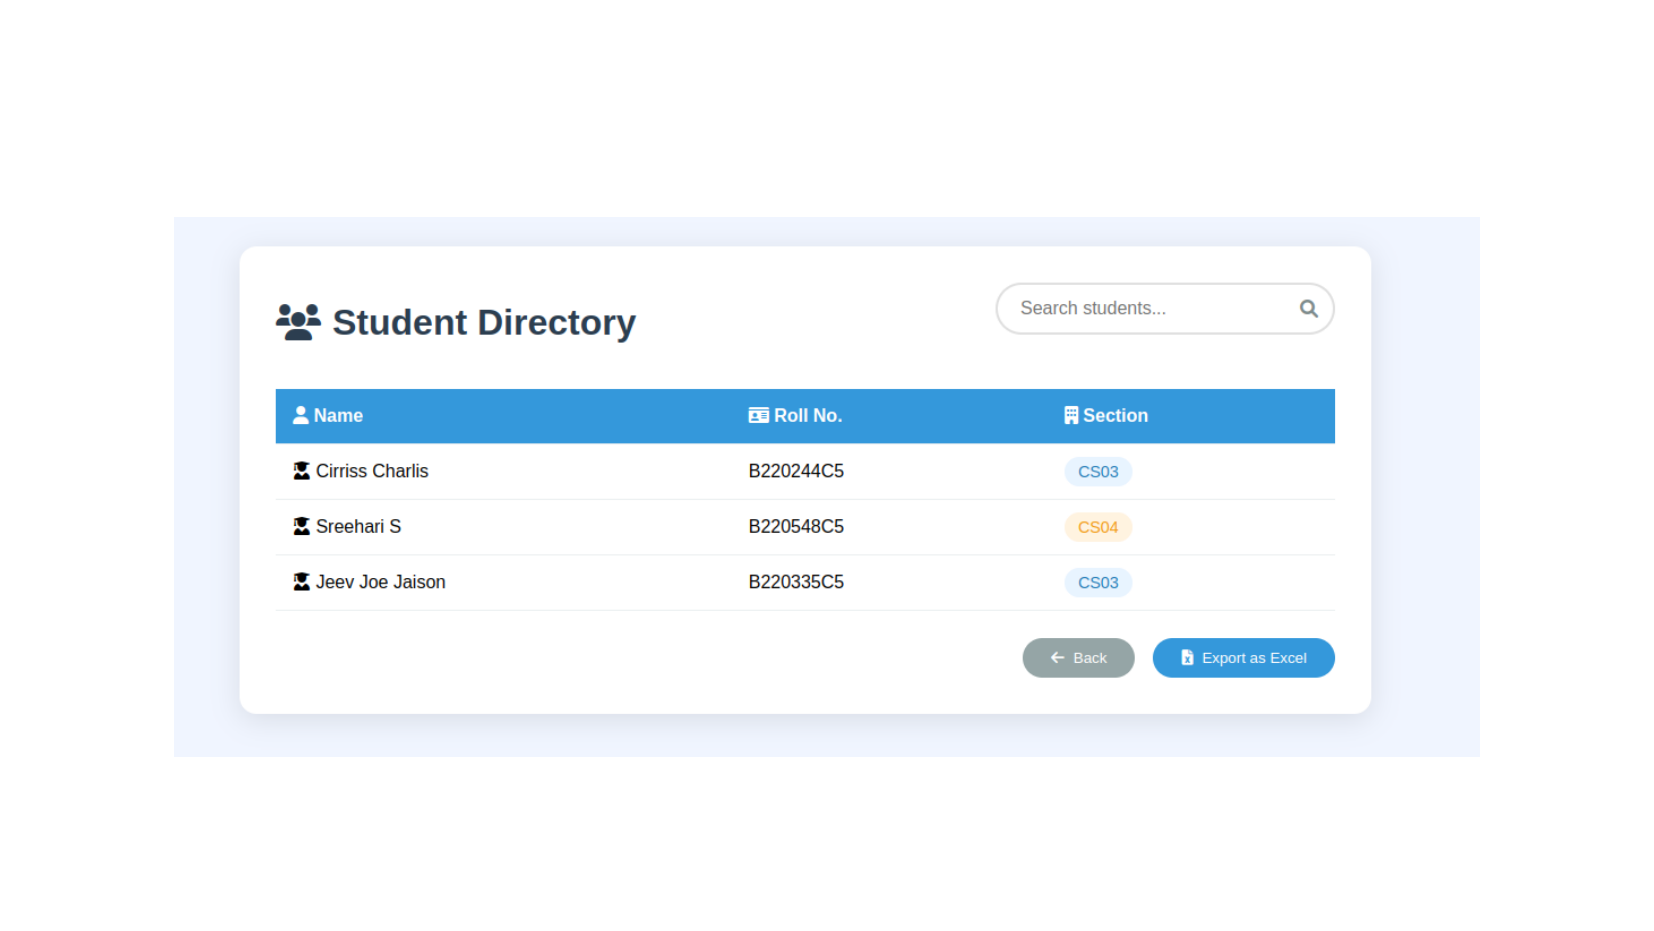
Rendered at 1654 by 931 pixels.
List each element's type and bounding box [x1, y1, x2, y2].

picture [174, 217, 1480, 758]
